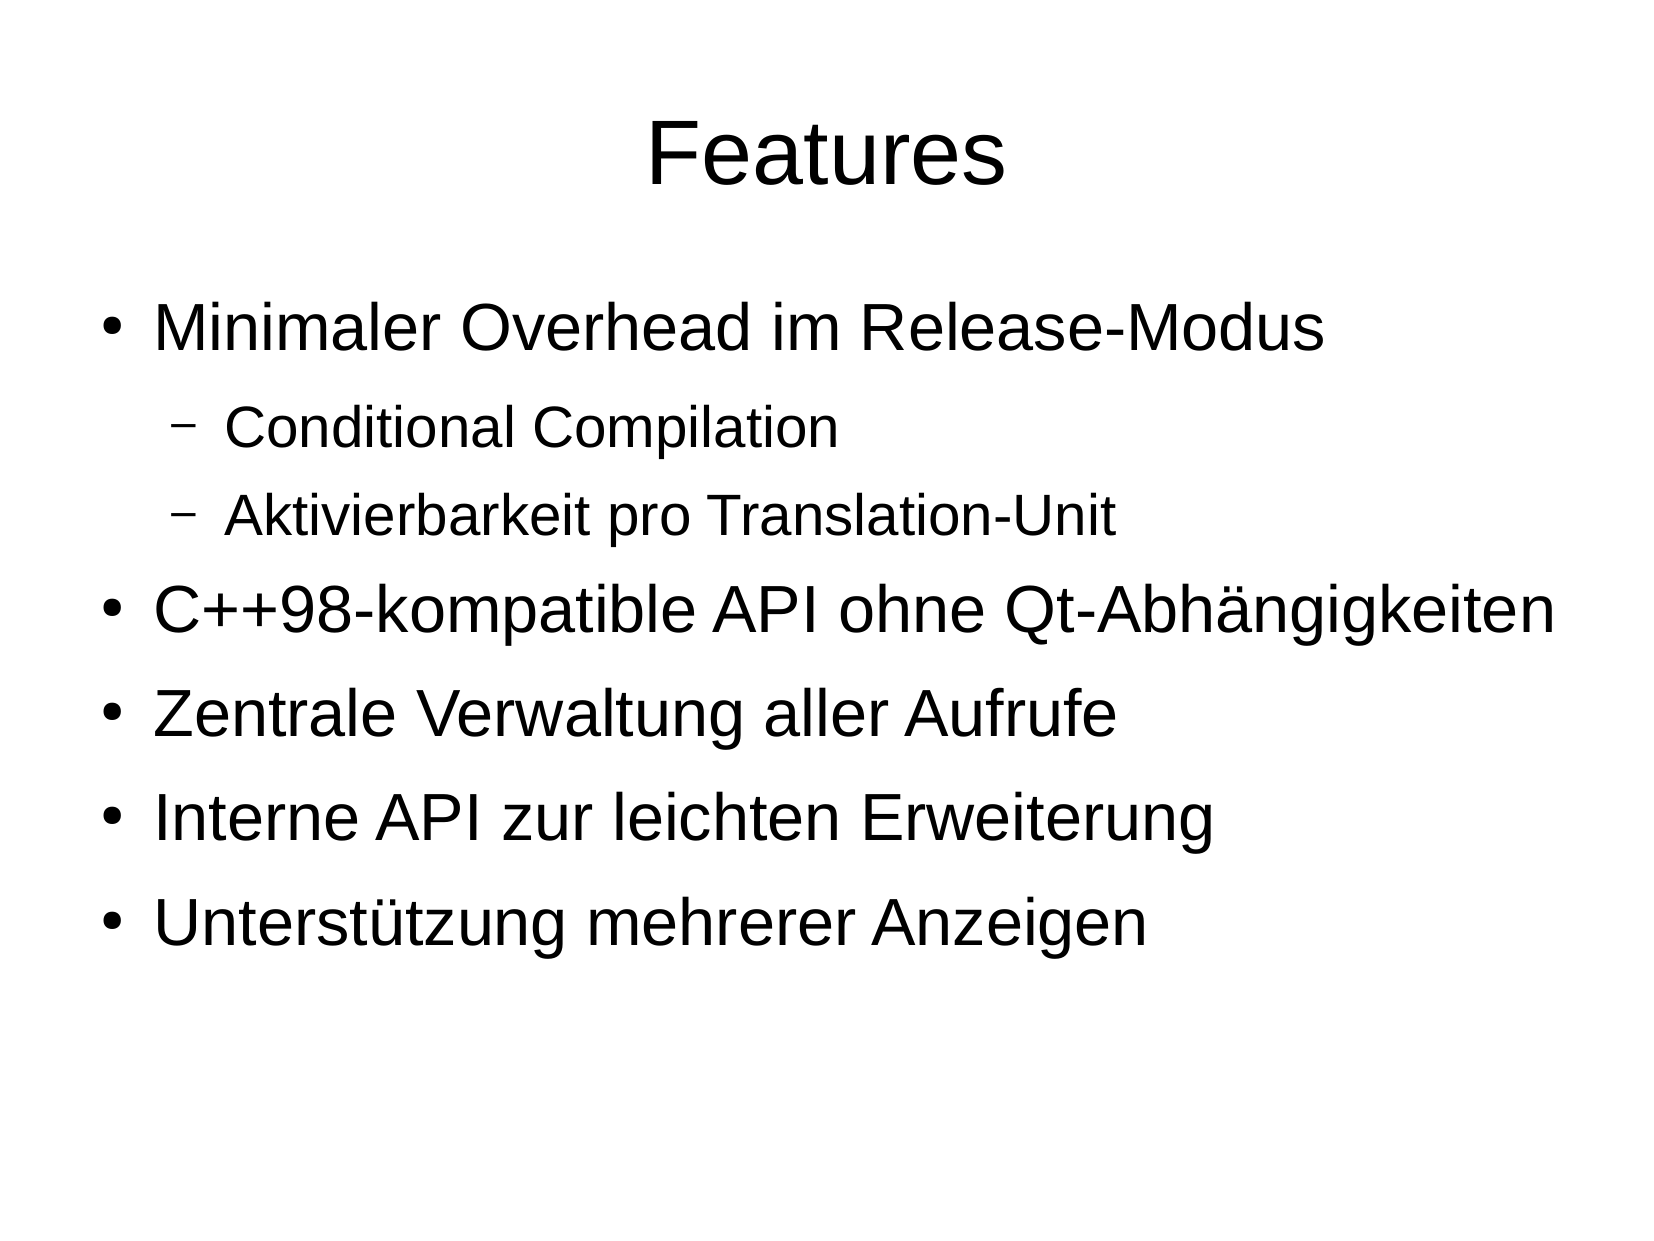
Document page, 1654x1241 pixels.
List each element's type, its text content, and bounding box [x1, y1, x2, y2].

list Minimaler Overhead im Release-Modus Conditional Compilation Aktivierbarkeit pro Translation-Unit C++98-kompatible API ohne Qt-Abhängigkeiten Zentrale Verwaltung aller Aufrufe Interne API zur leichten Erweiterung Unterstützung mehrerer Anzeigen [82, 290, 1571, 1010]
title Features [82, 49, 1571, 257]
